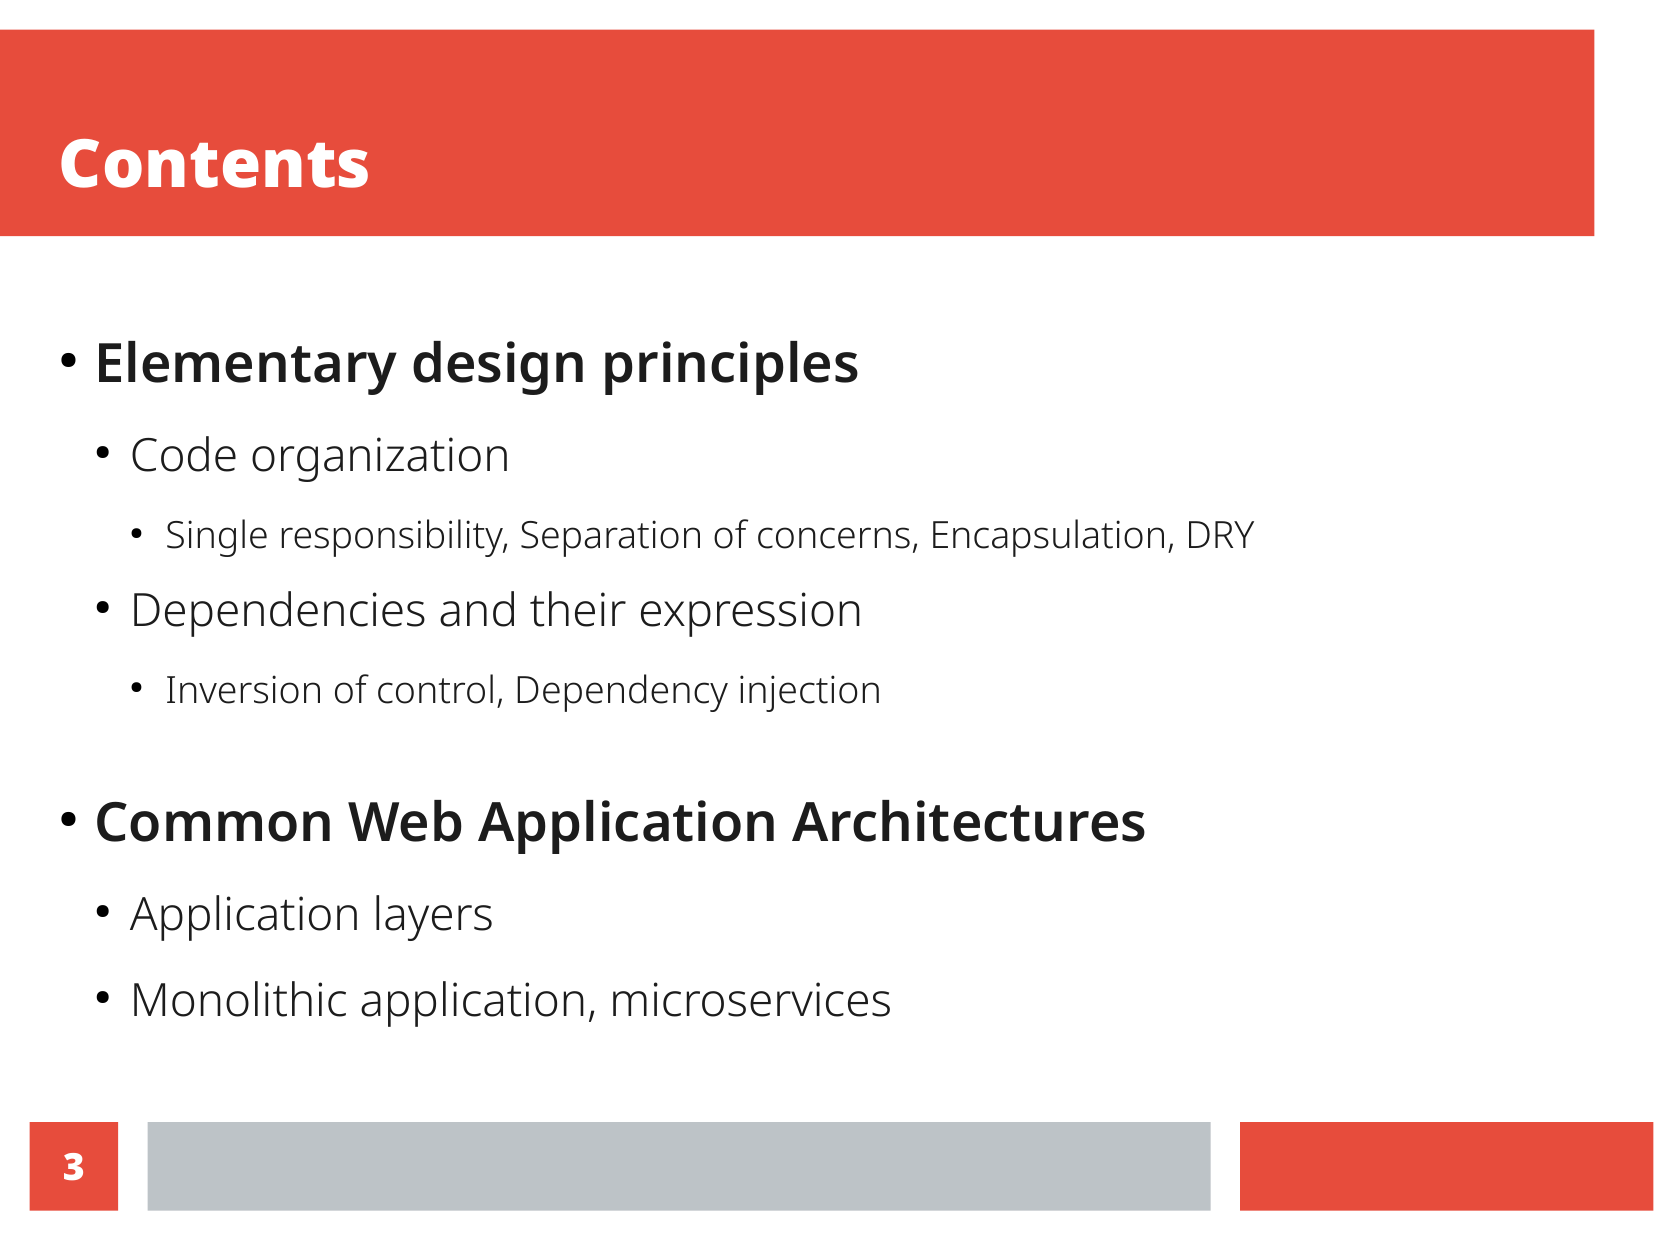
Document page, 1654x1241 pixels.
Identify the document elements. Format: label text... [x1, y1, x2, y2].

title Contents [59, 59, 1595, 207]
list Elementary design principles Code organization Single responsibility, Separation of concerns, Encapsulation, DRY Dependencies and their expression Inversion of control, Dependency injection Common Web Application Architectures Application layers Monolithic application, microservices [59, 324, 1565, 1093]
